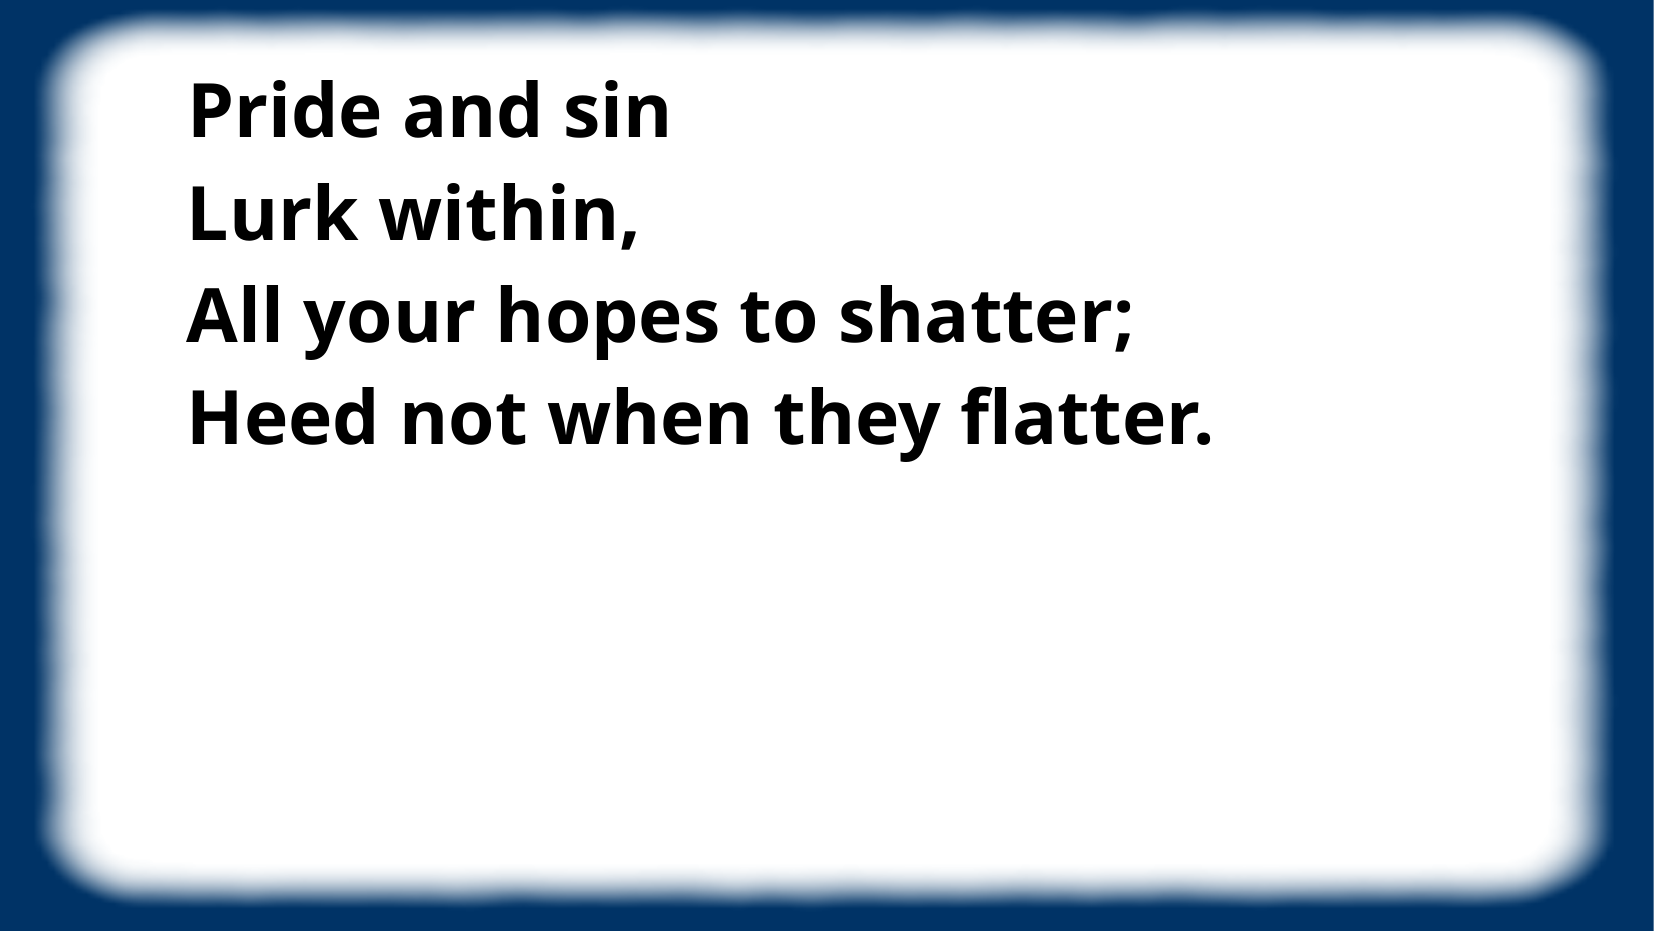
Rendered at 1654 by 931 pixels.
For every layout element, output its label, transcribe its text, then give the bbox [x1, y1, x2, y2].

picture [0, 0, 1654, 931]
text_box Pride and sin Lurk within, All your hopes to shatter; Heed not when they flatter. [75, 50, 1591, 465]
